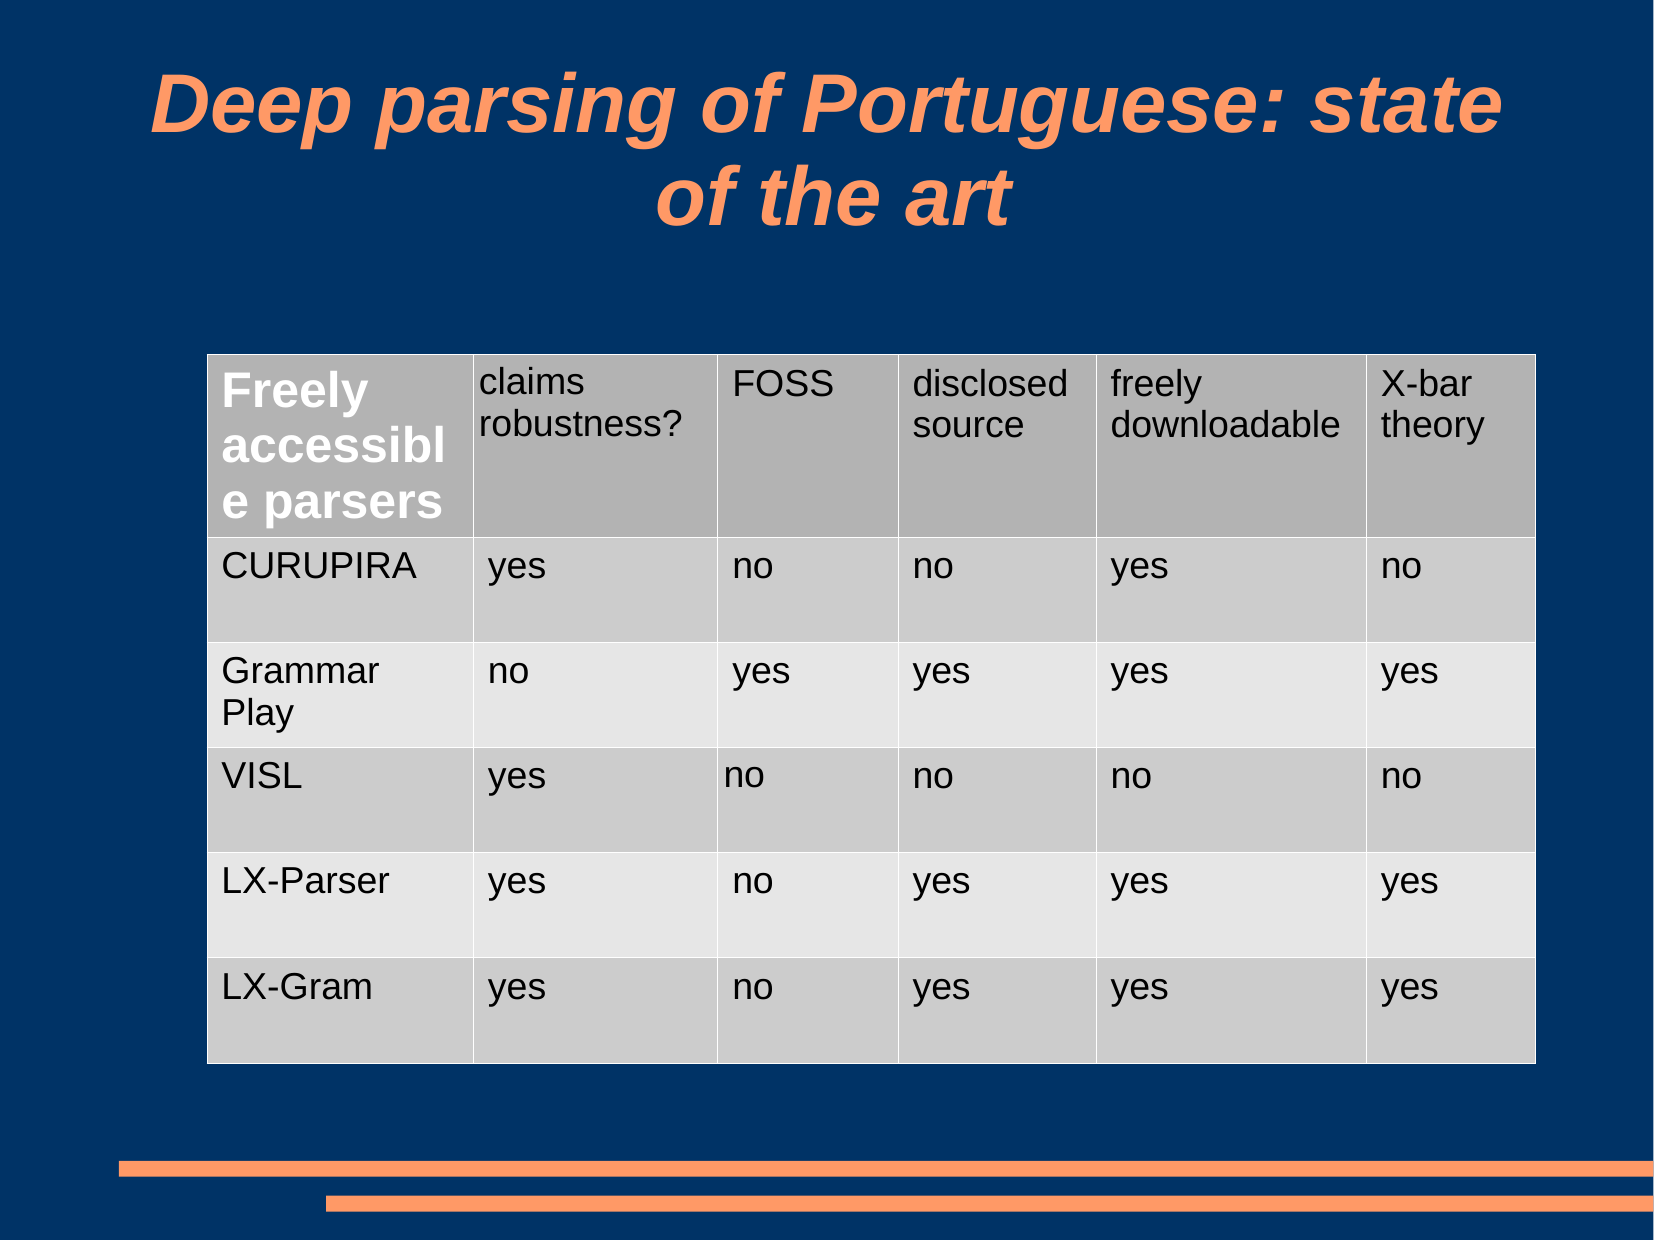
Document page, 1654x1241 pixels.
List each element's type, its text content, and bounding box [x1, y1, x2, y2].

table_header FOSS [718, 355, 898, 537]
table_cell yes [474, 538, 717, 642]
table_cell yes [899, 958, 1096, 1063]
title Deep parsing of Portuguese: state of the art [121, 46, 1534, 254]
table_header freely downloadable [1097, 355, 1366, 537]
table_cell no [718, 853, 898, 957]
table_cell LX-Parser [208, 853, 473, 957]
table_cell yes [1097, 853, 1366, 957]
table_cell yes [1367, 958, 1535, 1063]
table_cell no [718, 958, 898, 1063]
table_cell yes [1097, 643, 1366, 747]
table_cell yes [899, 853, 1096, 957]
table_cell yes [1367, 853, 1535, 957]
table_cell yes [474, 853, 717, 957]
table_cell yes [474, 958, 717, 1063]
table_cell no [899, 748, 1096, 852]
table_cell no [899, 538, 1096, 642]
table_cell yes [1097, 538, 1366, 642]
table_cell yes [899, 643, 1096, 747]
table_cell yes [474, 748, 717, 852]
table_cell no [474, 643, 717, 747]
table_cell no [718, 538, 898, 642]
table_cell yes [718, 643, 898, 747]
table_header claims robustness? [474, 355, 717, 537]
table_header Freely accessible parsers [208, 355, 473, 537]
table_cell VISL [208, 748, 473, 852]
table_cell no [1367, 748, 1535, 852]
table_header disclosed source [899, 355, 1096, 537]
table_cell LX-Gram [208, 958, 473, 1063]
table_cell CURUPIRA [208, 538, 473, 642]
table_cell Grammar Play [208, 643, 473, 747]
table_cell no [1367, 538, 1535, 642]
table_cell no [1097, 748, 1366, 852]
table_cell yes [1367, 643, 1535, 747]
table_cell yes [1097, 958, 1366, 1063]
table_header X-bar theory [1367, 355, 1535, 537]
table_cell no [718, 748, 898, 852]
